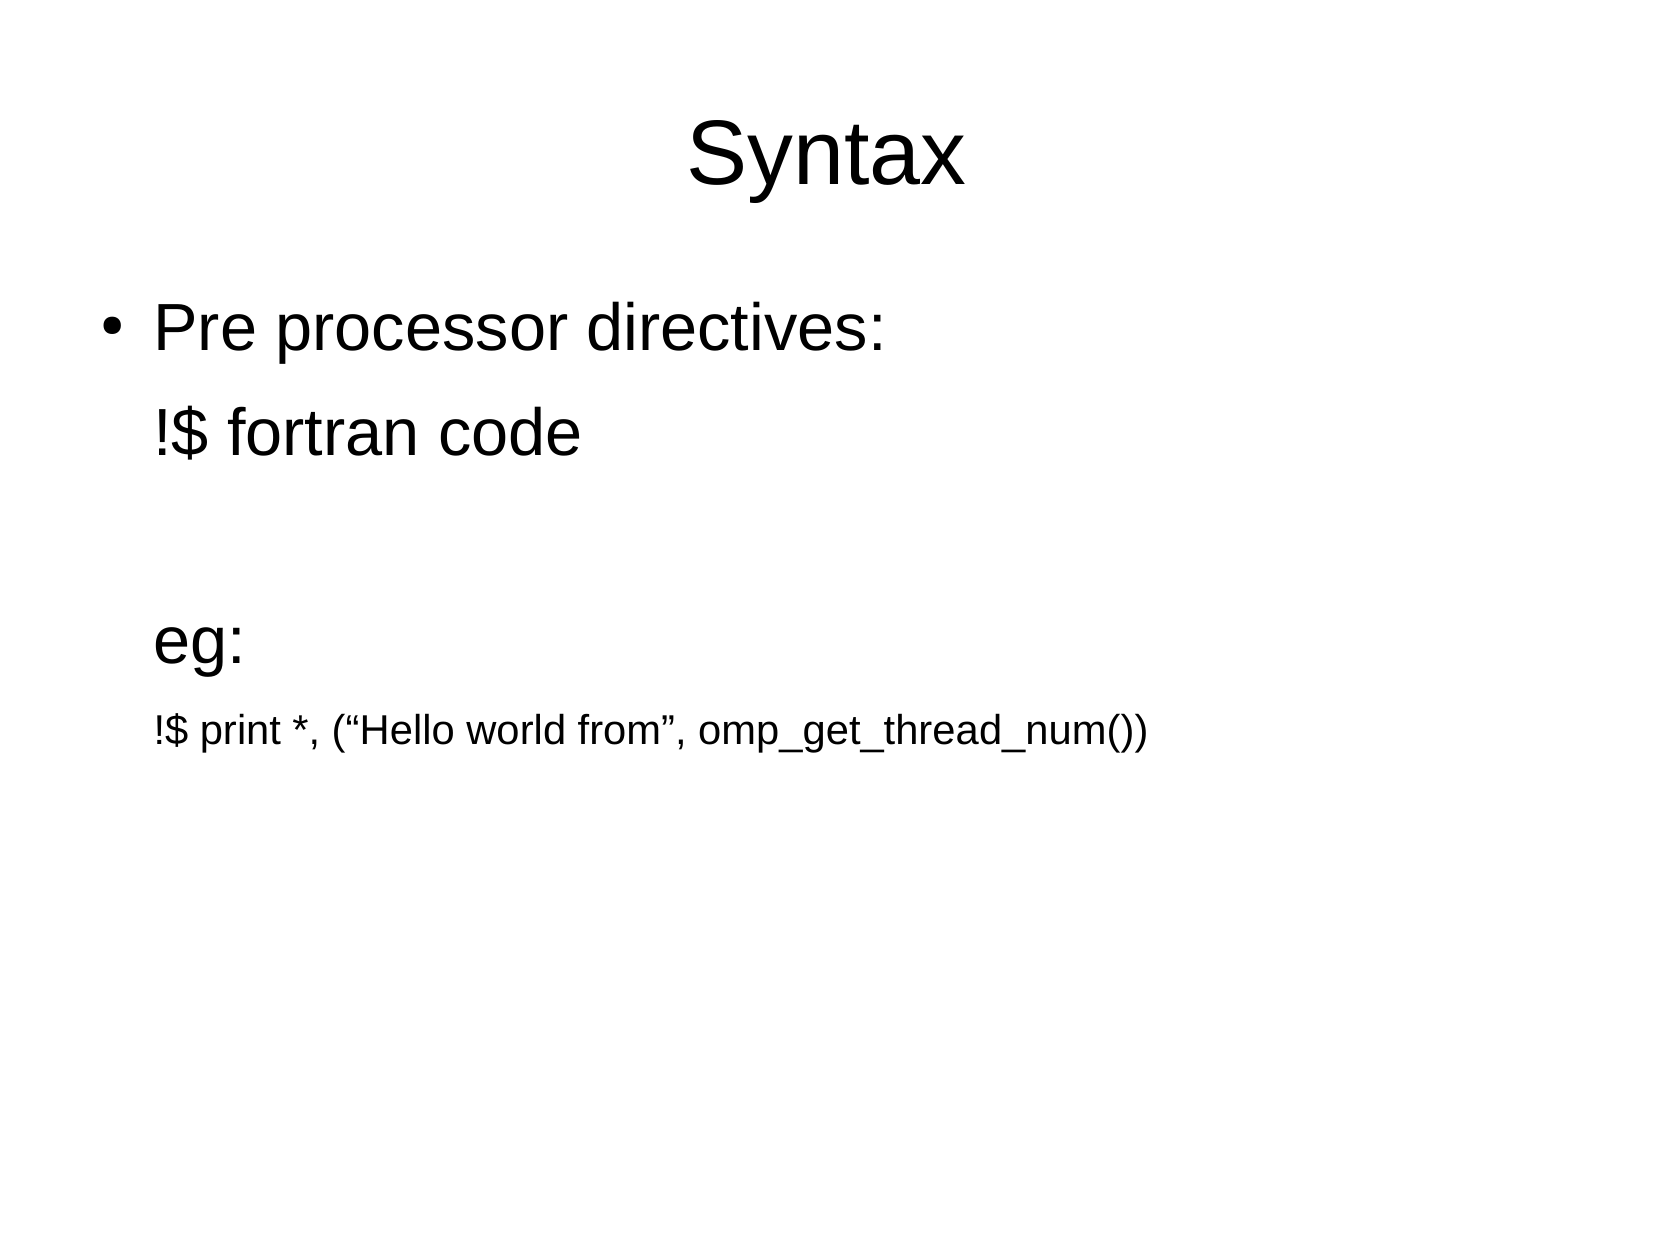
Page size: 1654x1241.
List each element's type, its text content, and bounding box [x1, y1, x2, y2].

title Syntax [82, 49, 1571, 257]
list Pre processor directives: !$ fortran code eg: !$ print *, (“Hello world from”, omp_get_thread_num()) [82, 290, 1571, 1010]
